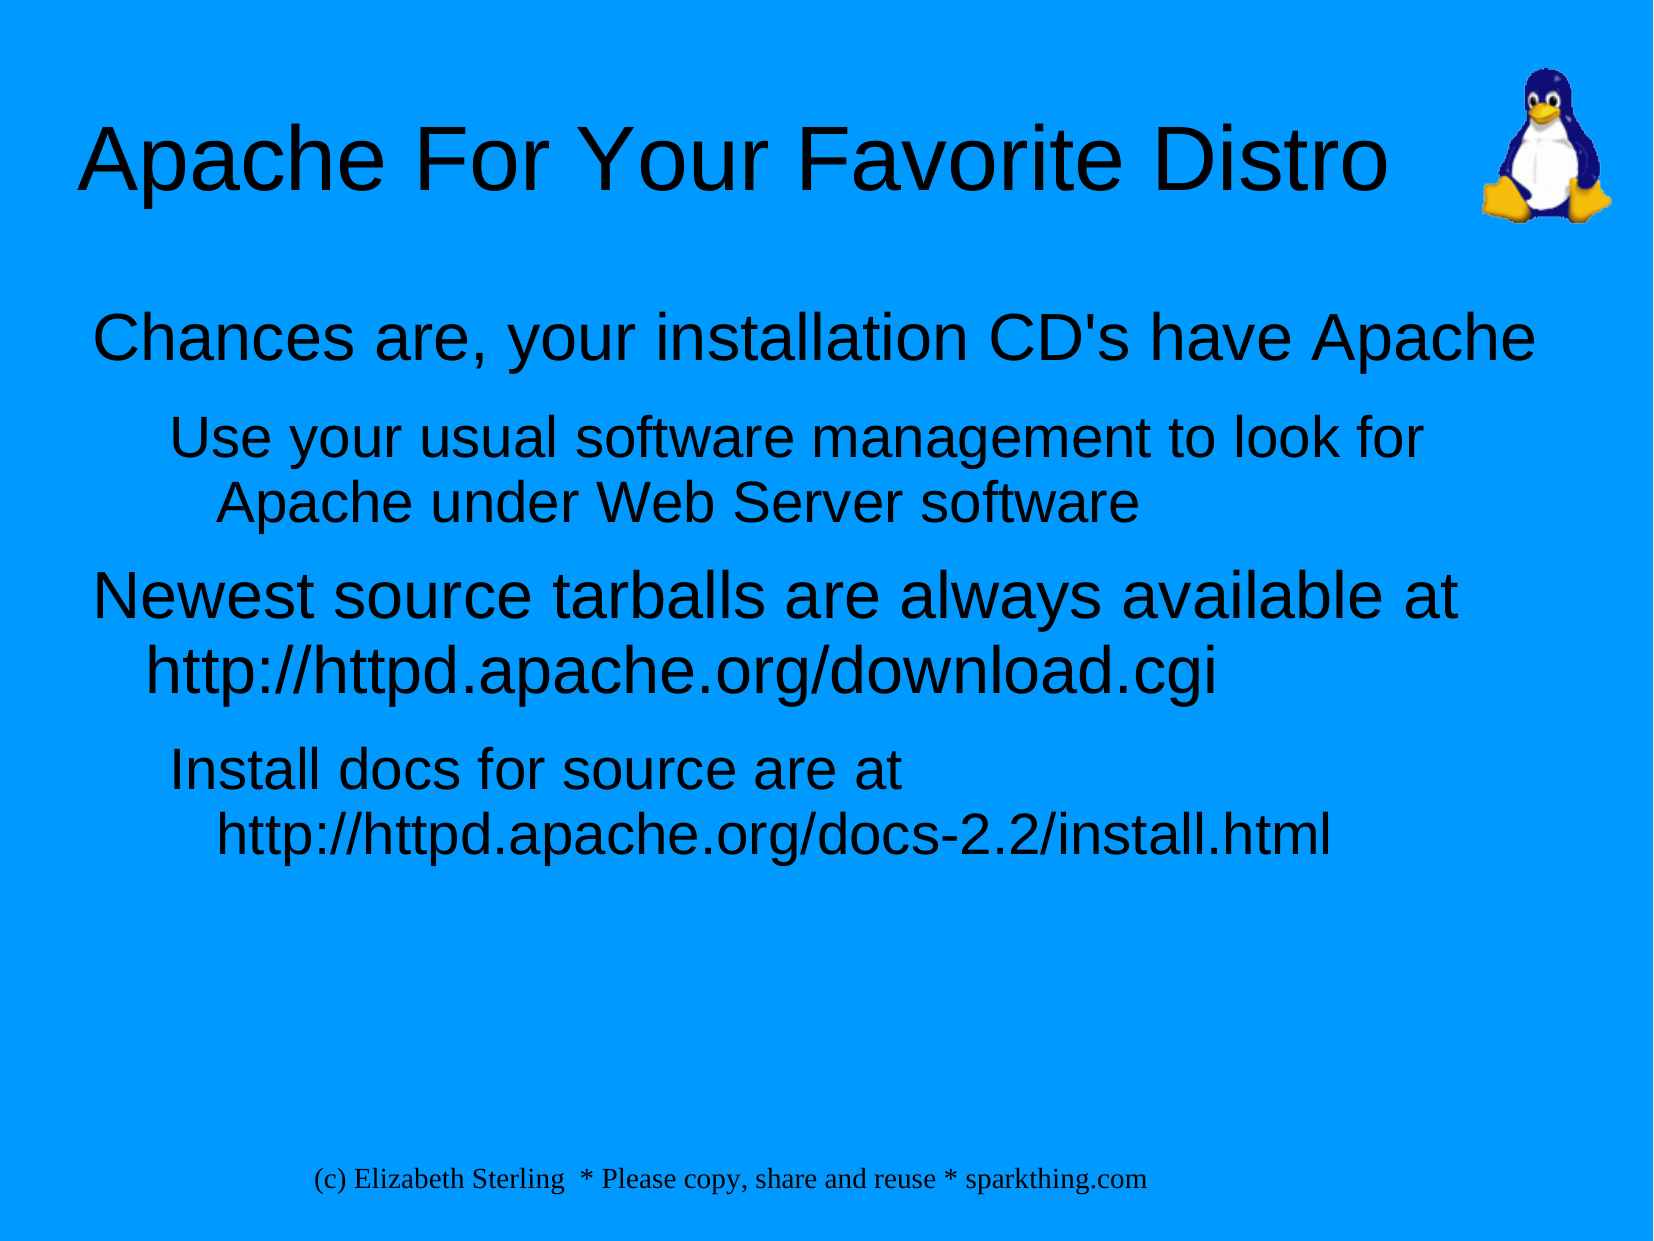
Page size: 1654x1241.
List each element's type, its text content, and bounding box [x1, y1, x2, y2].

picture [1481, 68, 1613, 226]
title Apache For Your Favorite Distro [45, 55, 1426, 263]
list Chances are, your installation CD's have Apache Use your usual software management to look for Apache under Web Server software Newest source tarballs are always available at http://httpd.apache.org/download.cgi Install docs for source are at http://httpd.apache.org/docs-2.2/install.html [75, 300, 1563, 997]
